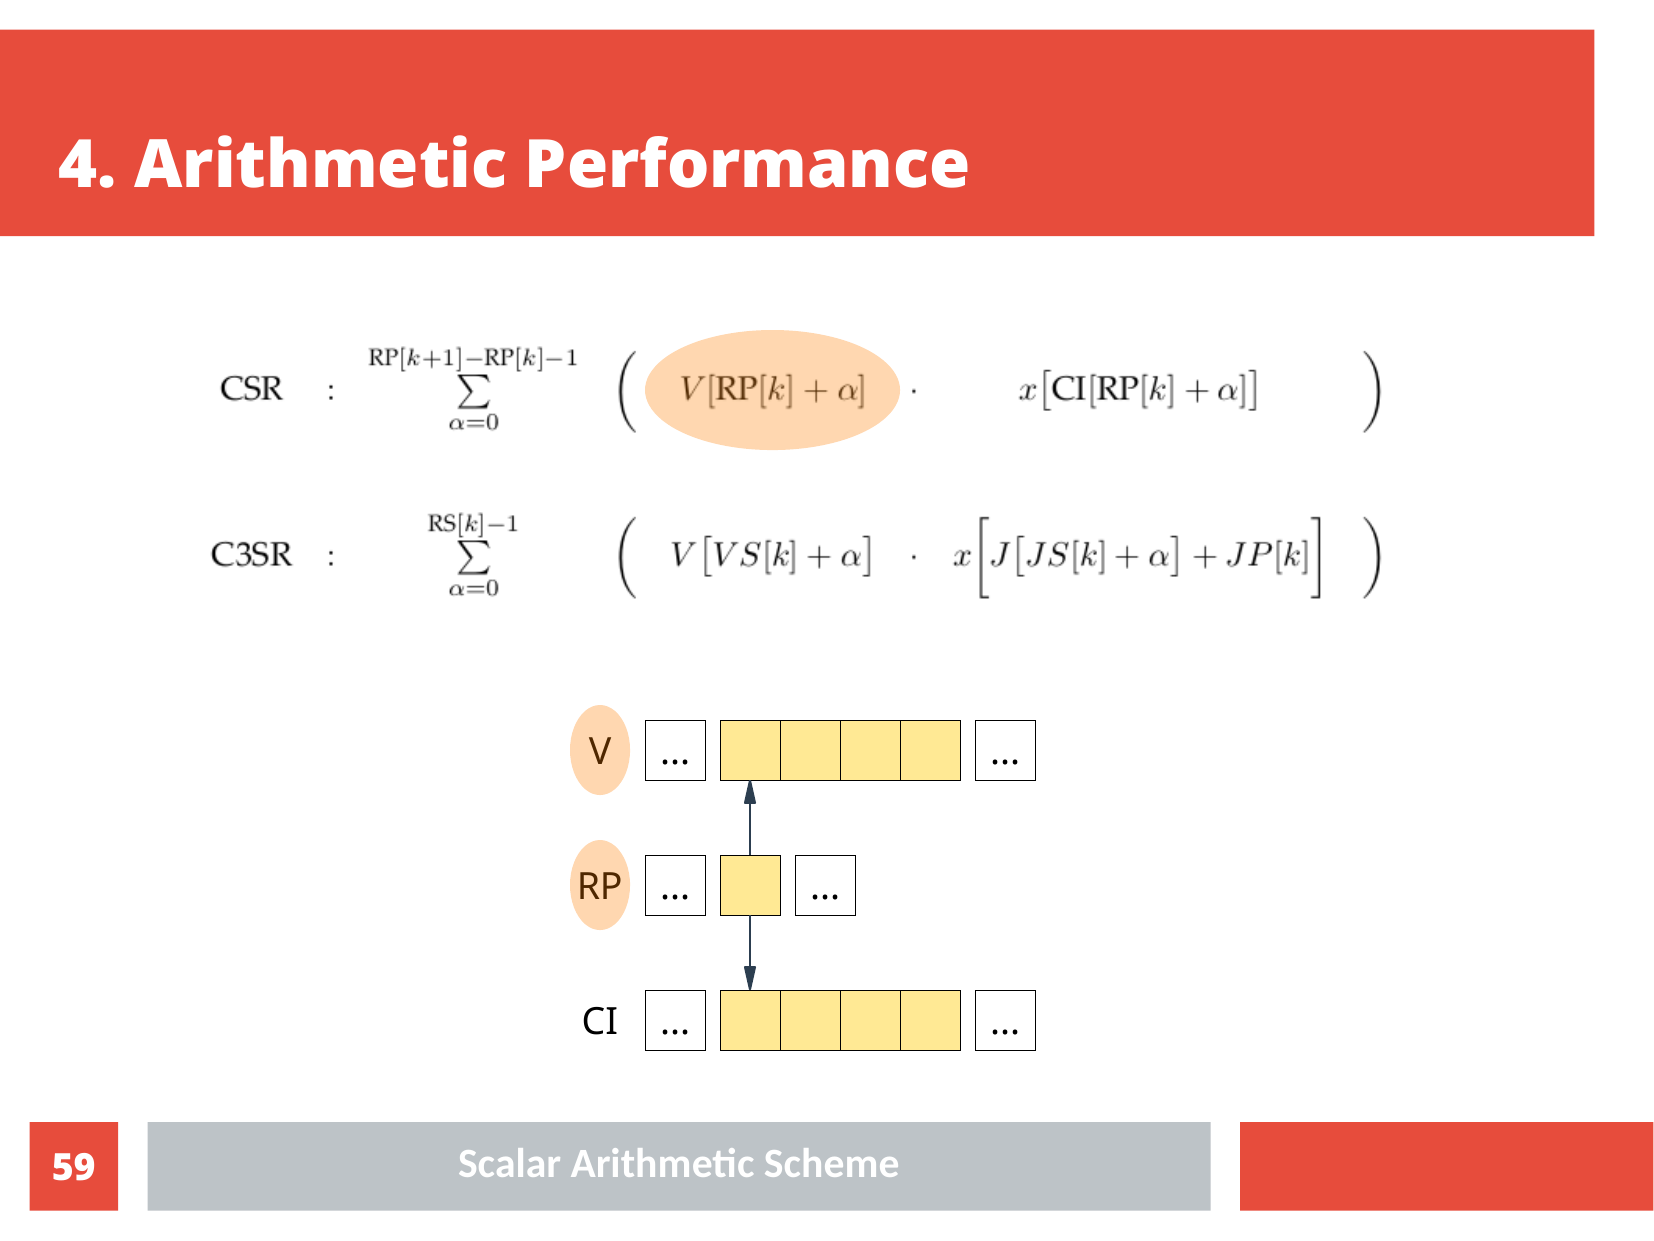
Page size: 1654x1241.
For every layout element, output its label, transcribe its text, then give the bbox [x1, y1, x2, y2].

text_box ... [975, 990, 1036, 1051]
text_box RP [623, 855, 631, 882]
text_box ... [795, 855, 856, 916]
text_box ... [975, 720, 1036, 781]
text_box RP [623, 887, 631, 916]
text_box [720, 990, 961, 1051]
text_box ... [645, 990, 706, 1051]
text_box V [570, 720, 577, 738]
text_box [720, 720, 961, 781]
text_box V [623, 753, 631, 781]
text_box V [570, 762, 577, 781]
text_box ... [645, 720, 706, 781]
text_box Scalar Arithmetic Scheme [150, 1125, 1208, 1210]
text_box V [623, 720, 631, 748]
text_box [570, 705, 631, 796]
text_box CI [570, 990, 631, 1051]
text_box RP [570, 897, 577, 916]
text_box [645, 330, 901, 451]
text_box RP [570, 855, 577, 873]
text_box ... [645, 855, 706, 916]
text_box [720, 855, 781, 916]
picture [150, 306, 1422, 631]
title 4. Arithmetic Performance [59, 59, 1595, 207]
text_box [570, 840, 631, 931]
